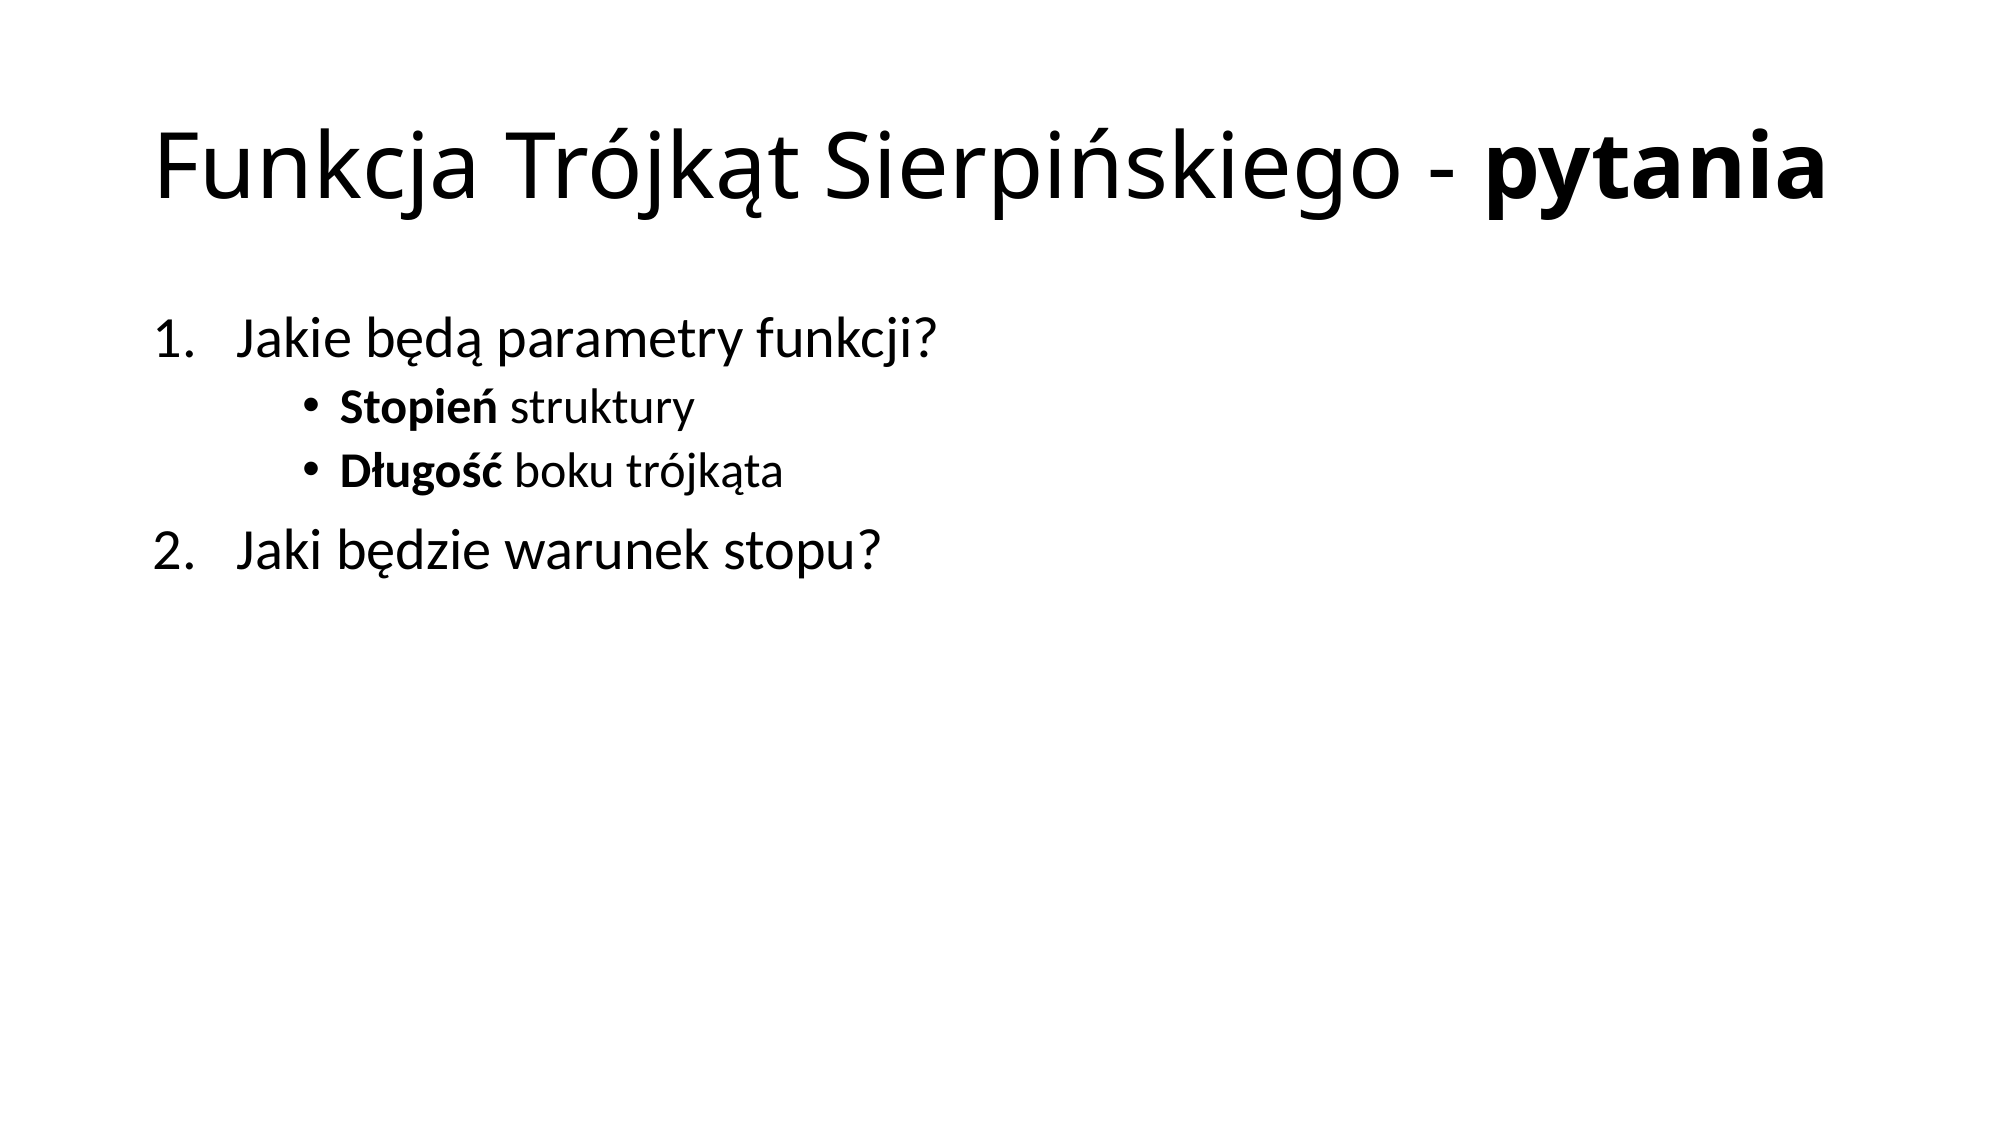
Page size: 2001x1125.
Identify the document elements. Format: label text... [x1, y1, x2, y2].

list Jakie będą parametry funkcji? Stopień struktury Długość boku trójkąta Jaki będzie warunek stopu? [137, 299, 1863, 1014]
title Funkcja Trójkąt Sierpińskiego - pytania [137, 59, 1863, 278]
